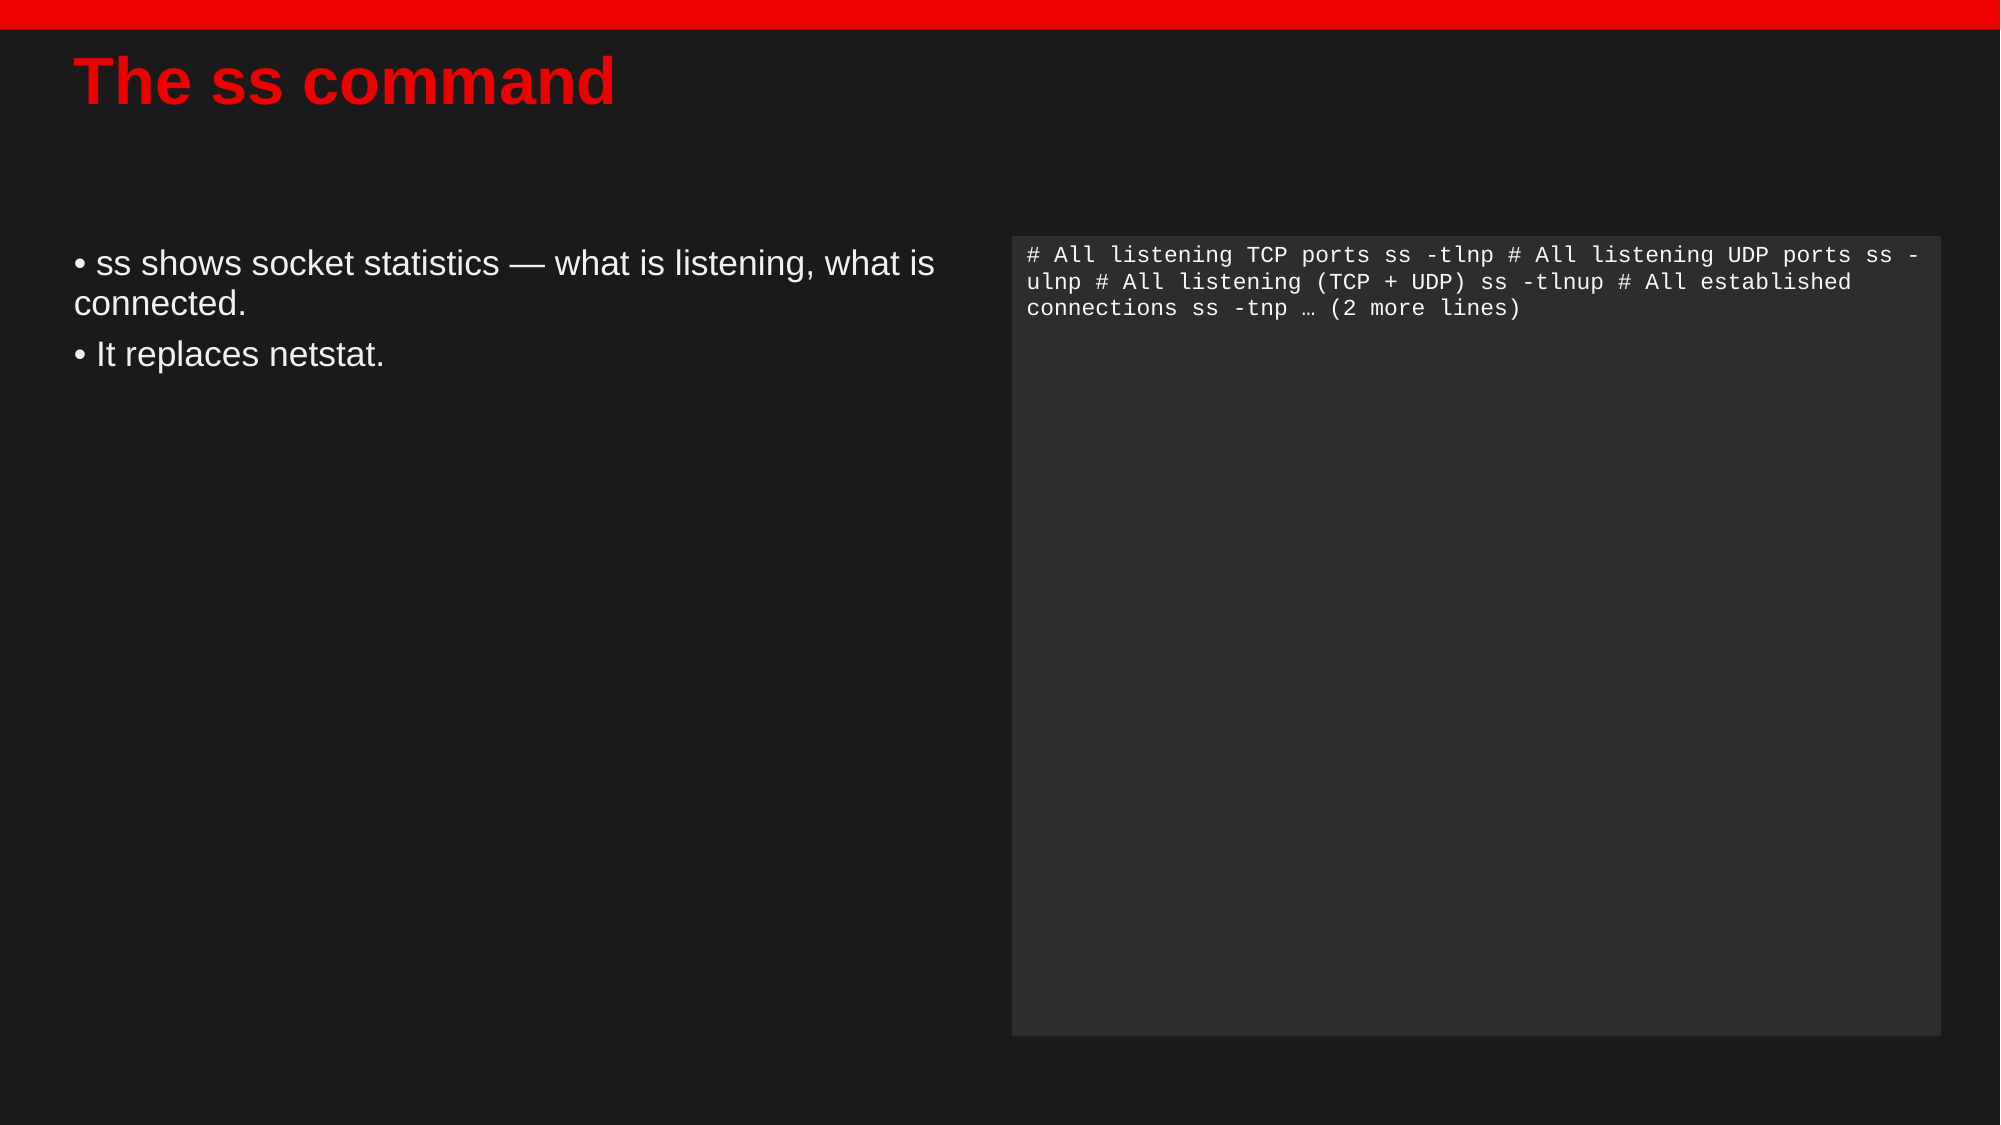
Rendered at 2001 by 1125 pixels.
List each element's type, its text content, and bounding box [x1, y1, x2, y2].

text_box The ss command [59, 36, 1942, 208]
text_box • ss shows socket statistics — what is listening, what is connected. • It replaces netstat. [59, 236, 989, 1037]
text_box [0, 0, 2001, 30]
text_box # All listening TCP ports ss -tlnp # All listening UDP ports ss -ulnp # All listening (TCP + UDP) ss -tlnup # All established connections ss -tnp … (2 more lines) [1011, 236, 1942, 1037]
